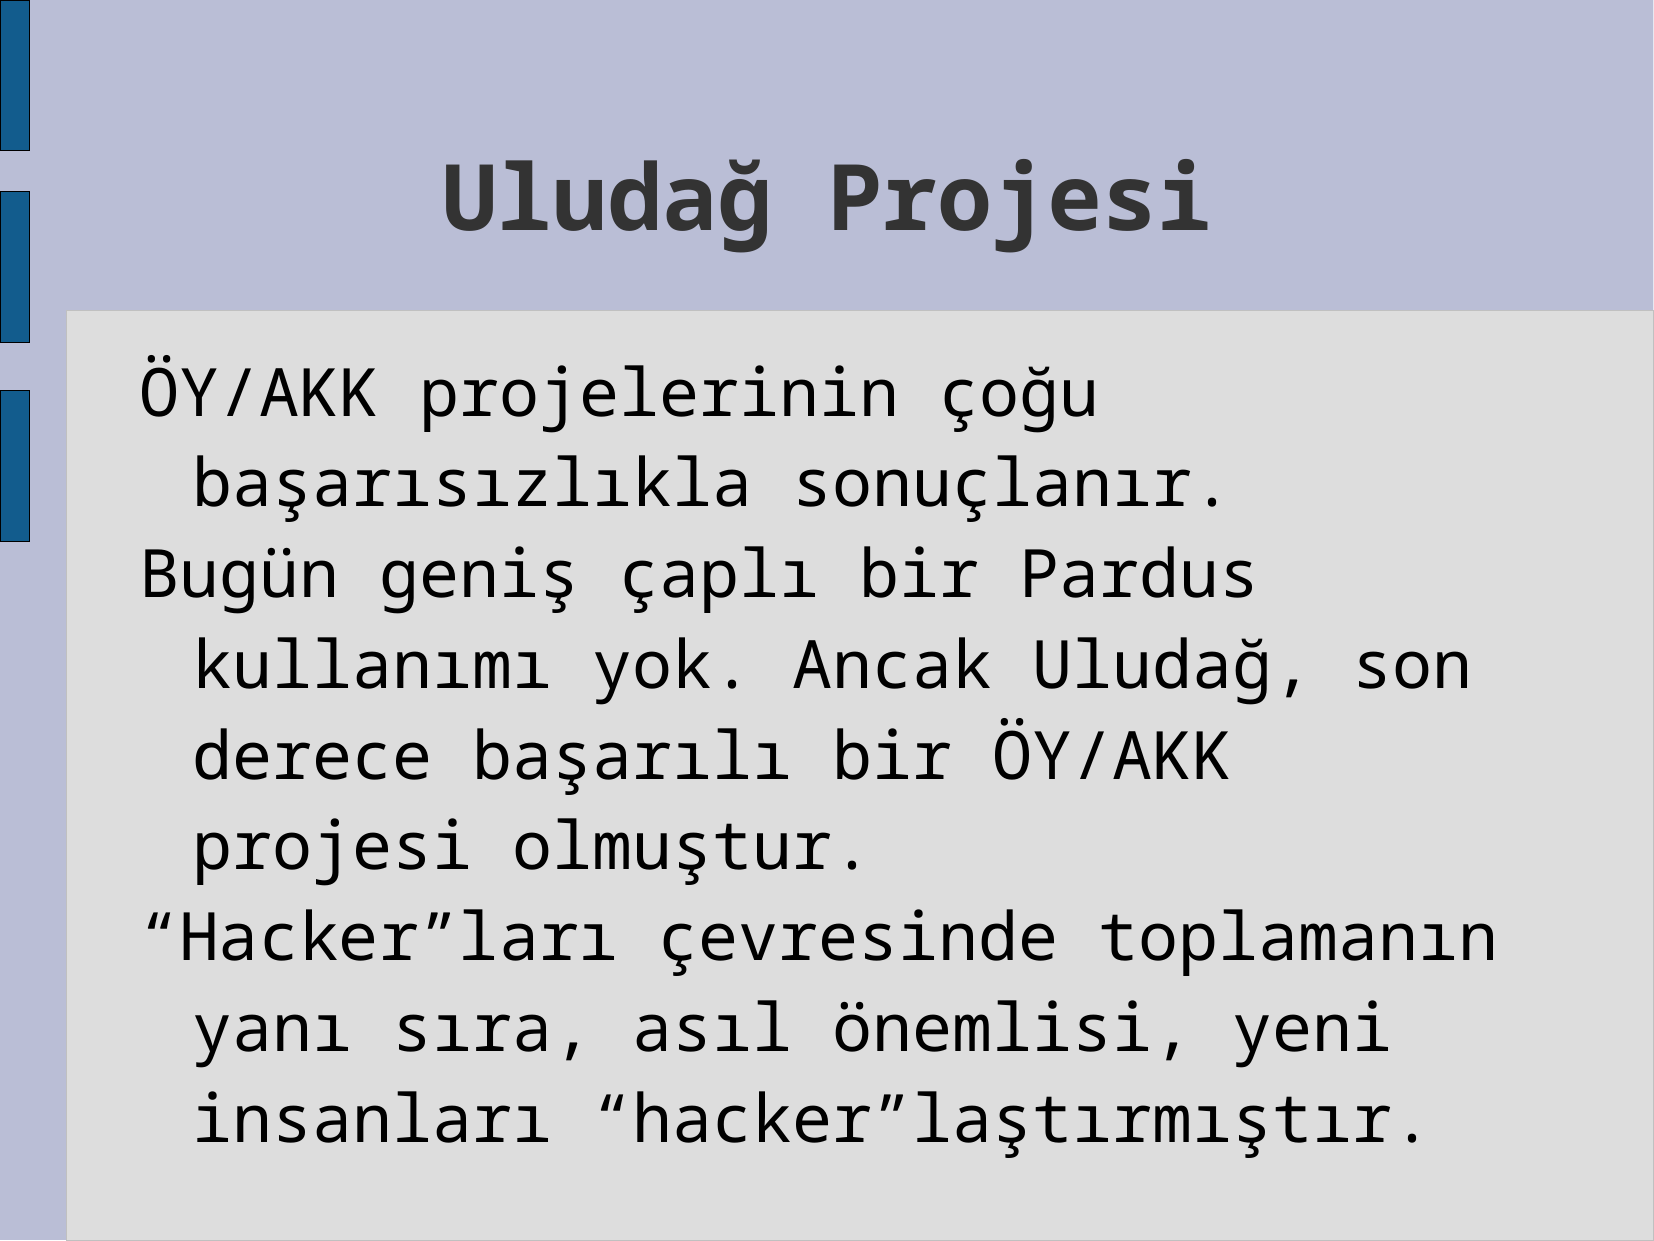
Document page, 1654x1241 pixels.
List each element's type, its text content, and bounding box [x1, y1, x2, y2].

list ÖY/AKK projelerinin çoğu başarısızlıkla sonuçlanır. Bugün geniş çaplı bir Pardus kullanımı yok. Ancak Uludağ, son derece başarılı bir ÖY/AKK projesi olmuştur. “Hacker”ları çevresinde toplamanın yanı sıra, asıl önemlisi, yeni insanları “hacker”laştırmıştır. [121, 344, 1534, 1127]
title Uludağ Projesi [121, 91, 1534, 299]
